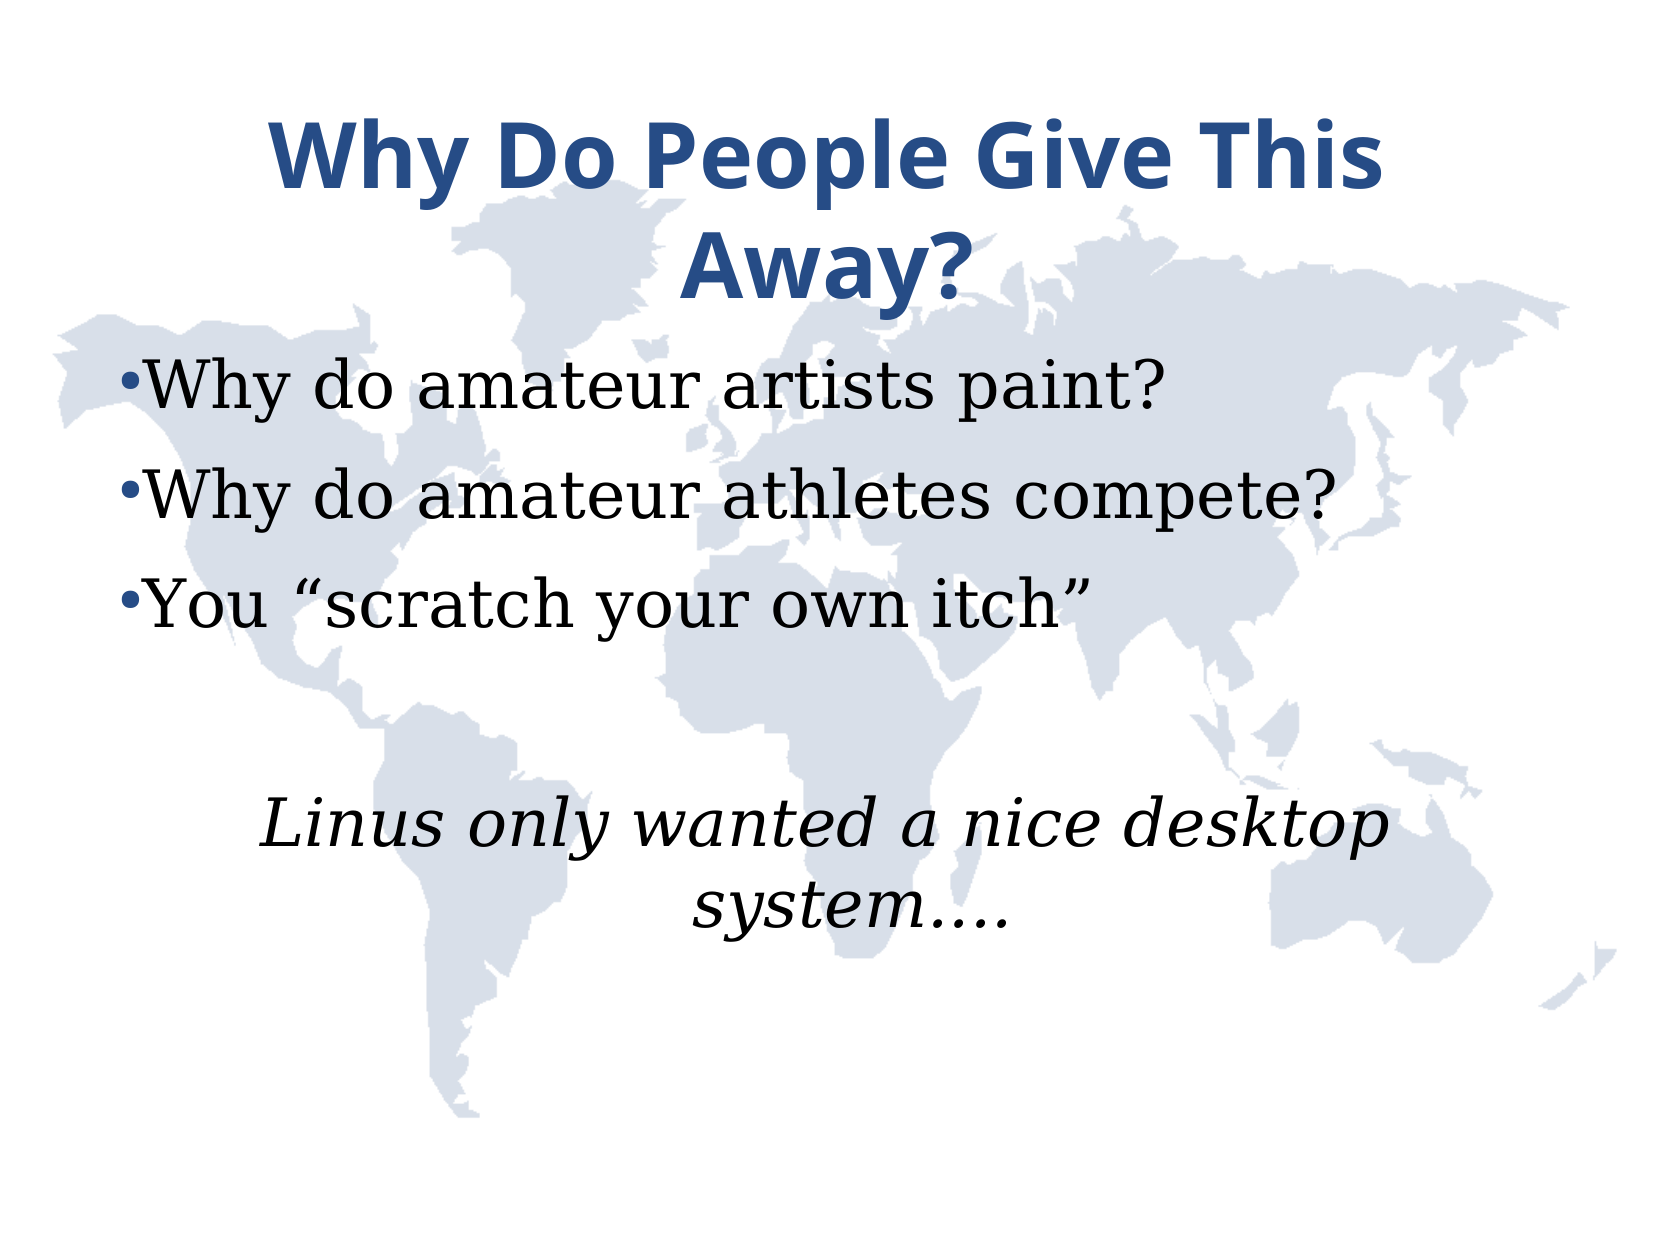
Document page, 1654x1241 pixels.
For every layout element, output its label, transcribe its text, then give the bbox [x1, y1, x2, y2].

title Why Do People Give This Away? [121, 102, 1534, 310]
list Why do amateur artists paint? Why do amateur athletes compete? You “scratch your own itch” Linus only wanted a nice desktop system.... [118, 341, 1531, 1124]
